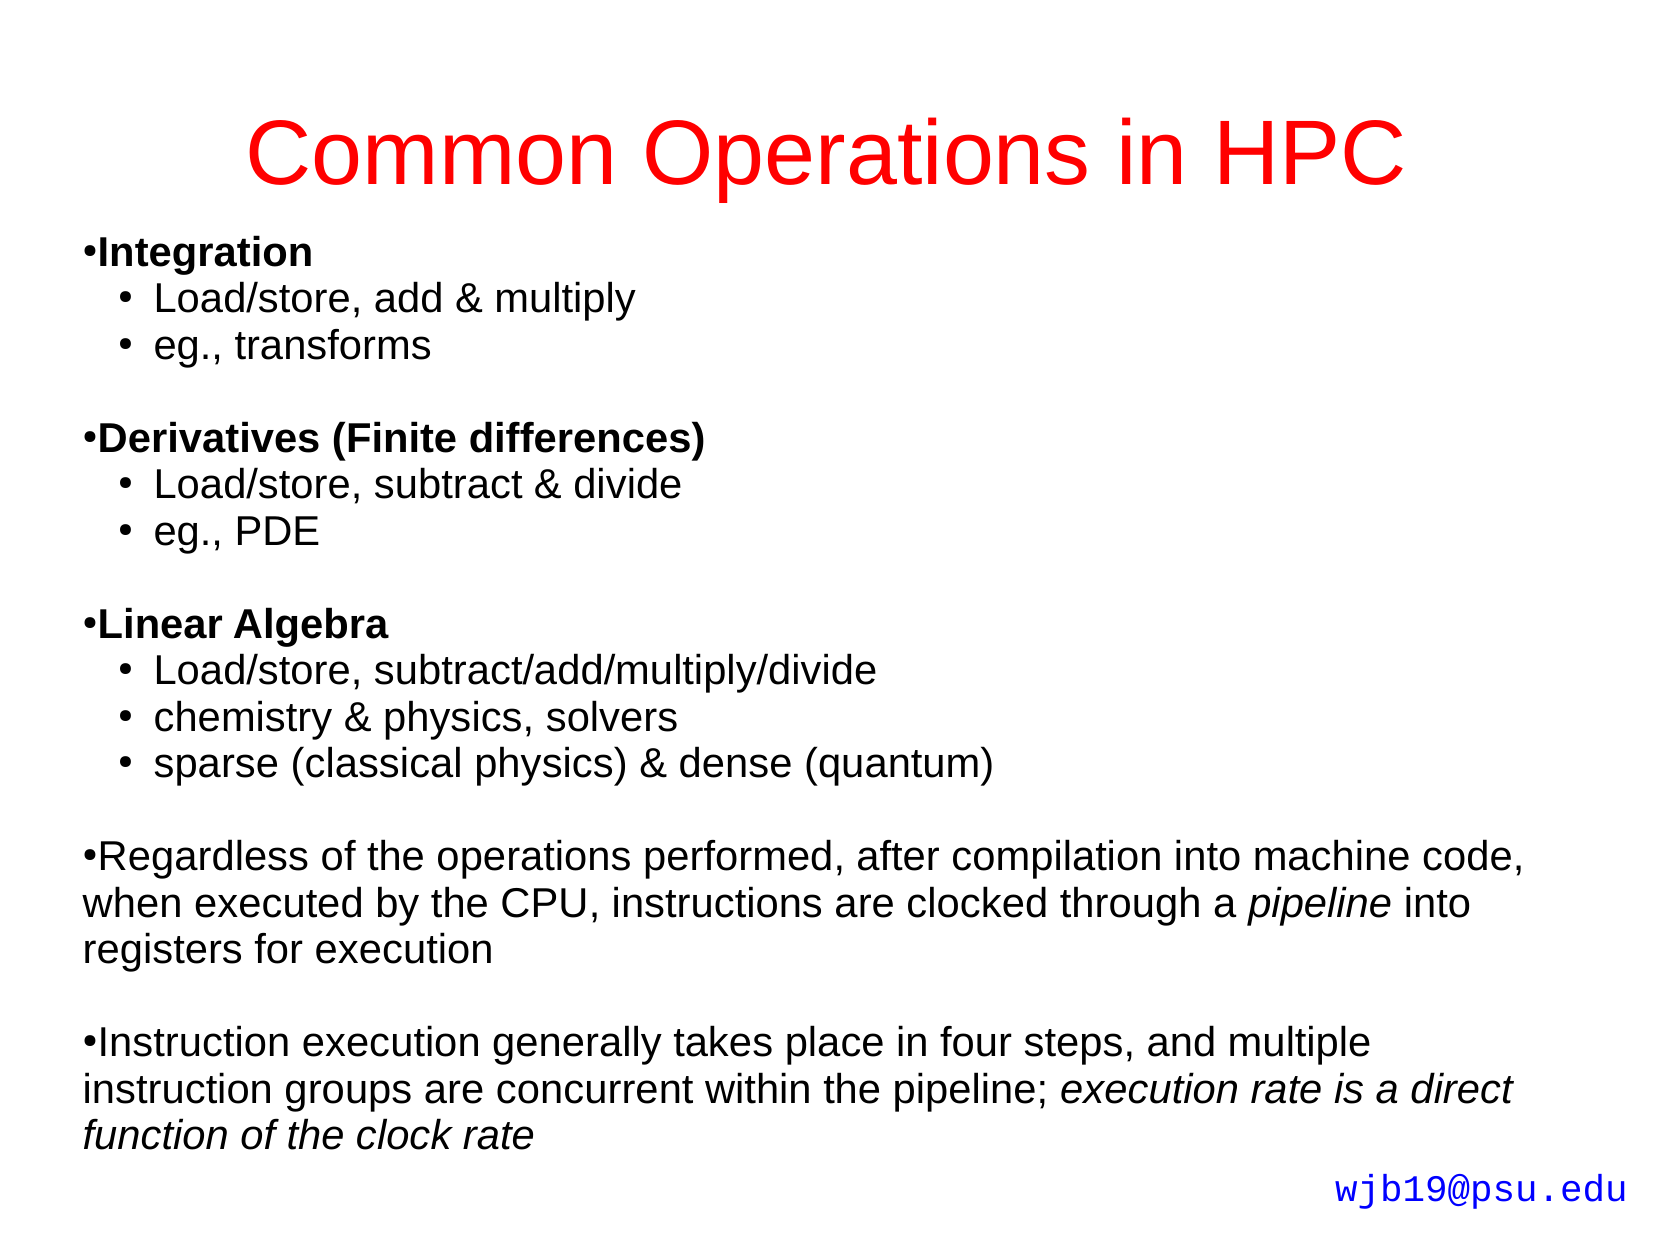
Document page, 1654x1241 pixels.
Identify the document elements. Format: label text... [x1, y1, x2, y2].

subtitle Integration Load/store, add & multiply eg., transforms Derivatives (Finite differences) Load/store, subtract & divide eg., PDE Linear Algebra Load/store, subtract/add/multiply/divide chemistry & physics, solvers sparse (classical physics) & dense (quantum) Regardless of the operations performed, after compilation into machine code, when executed by the CPU, instructions are clocked through a pipeline into registers for execution Instruction execution generally takes place in four steps, and multiple instruction groups are concurrent within the pipeline; execution rate is a direct function of the clock rate [82, 228, 1571, 1159]
title Common Operations in HPC [82, 49, 1571, 228]
text_box wjb19@psu.edu [1320, 1162, 1643, 1220]
